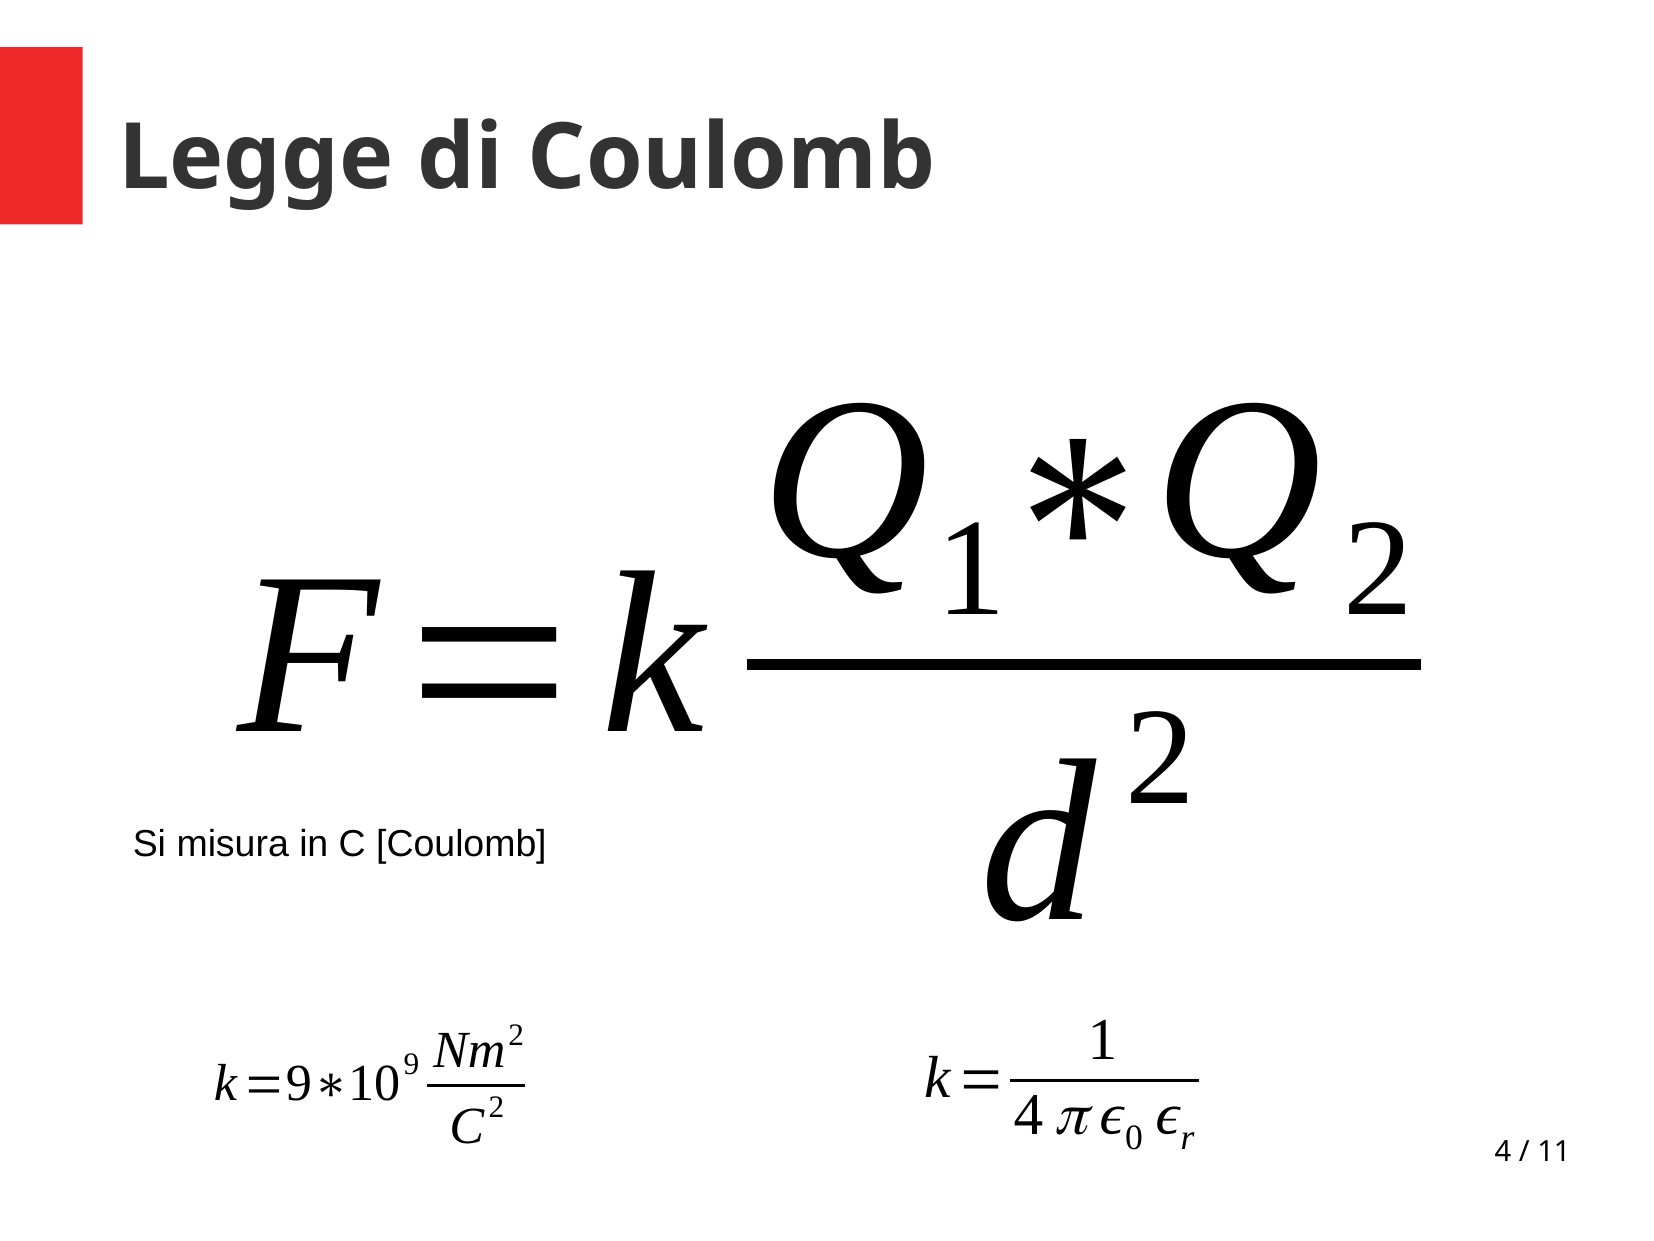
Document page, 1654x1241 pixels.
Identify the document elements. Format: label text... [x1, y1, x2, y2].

chart [200, 1015, 541, 1154]
title Legge di Coulomb [118, 49, 1571, 257]
chart [909, 1008, 1216, 1158]
text_box Si misura in C [Coulomb] [118, 814, 638, 872]
chart [165, 353, 1489, 969]
